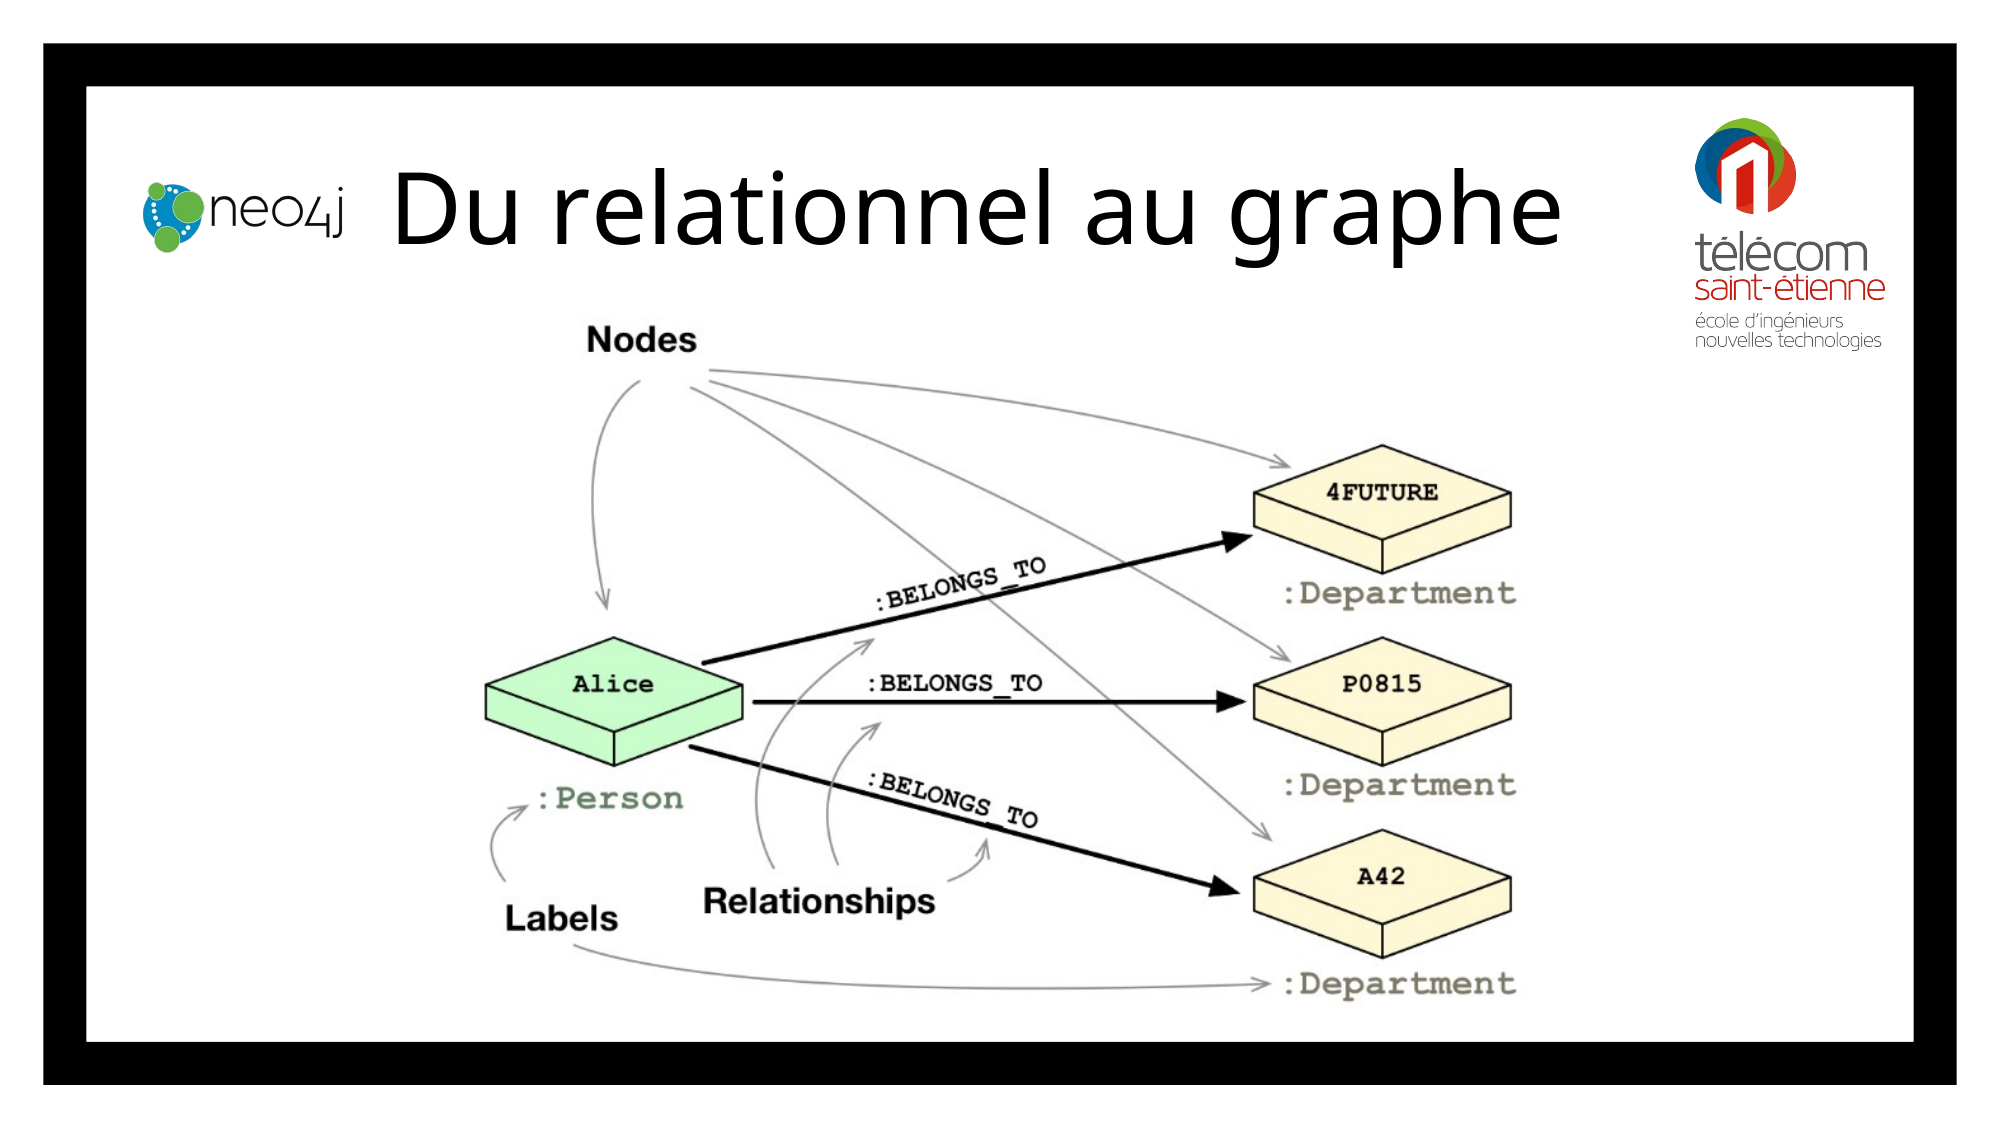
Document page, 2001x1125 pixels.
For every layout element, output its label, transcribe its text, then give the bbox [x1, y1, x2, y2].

title Du relationnel au graphe [369, 138, 1849, 304]
picture [1715, 134, 1730, 138]
picture [134, 160, 351, 274]
picture [439, 286, 1568, 1034]
picture [1695, 118, 1885, 351]
